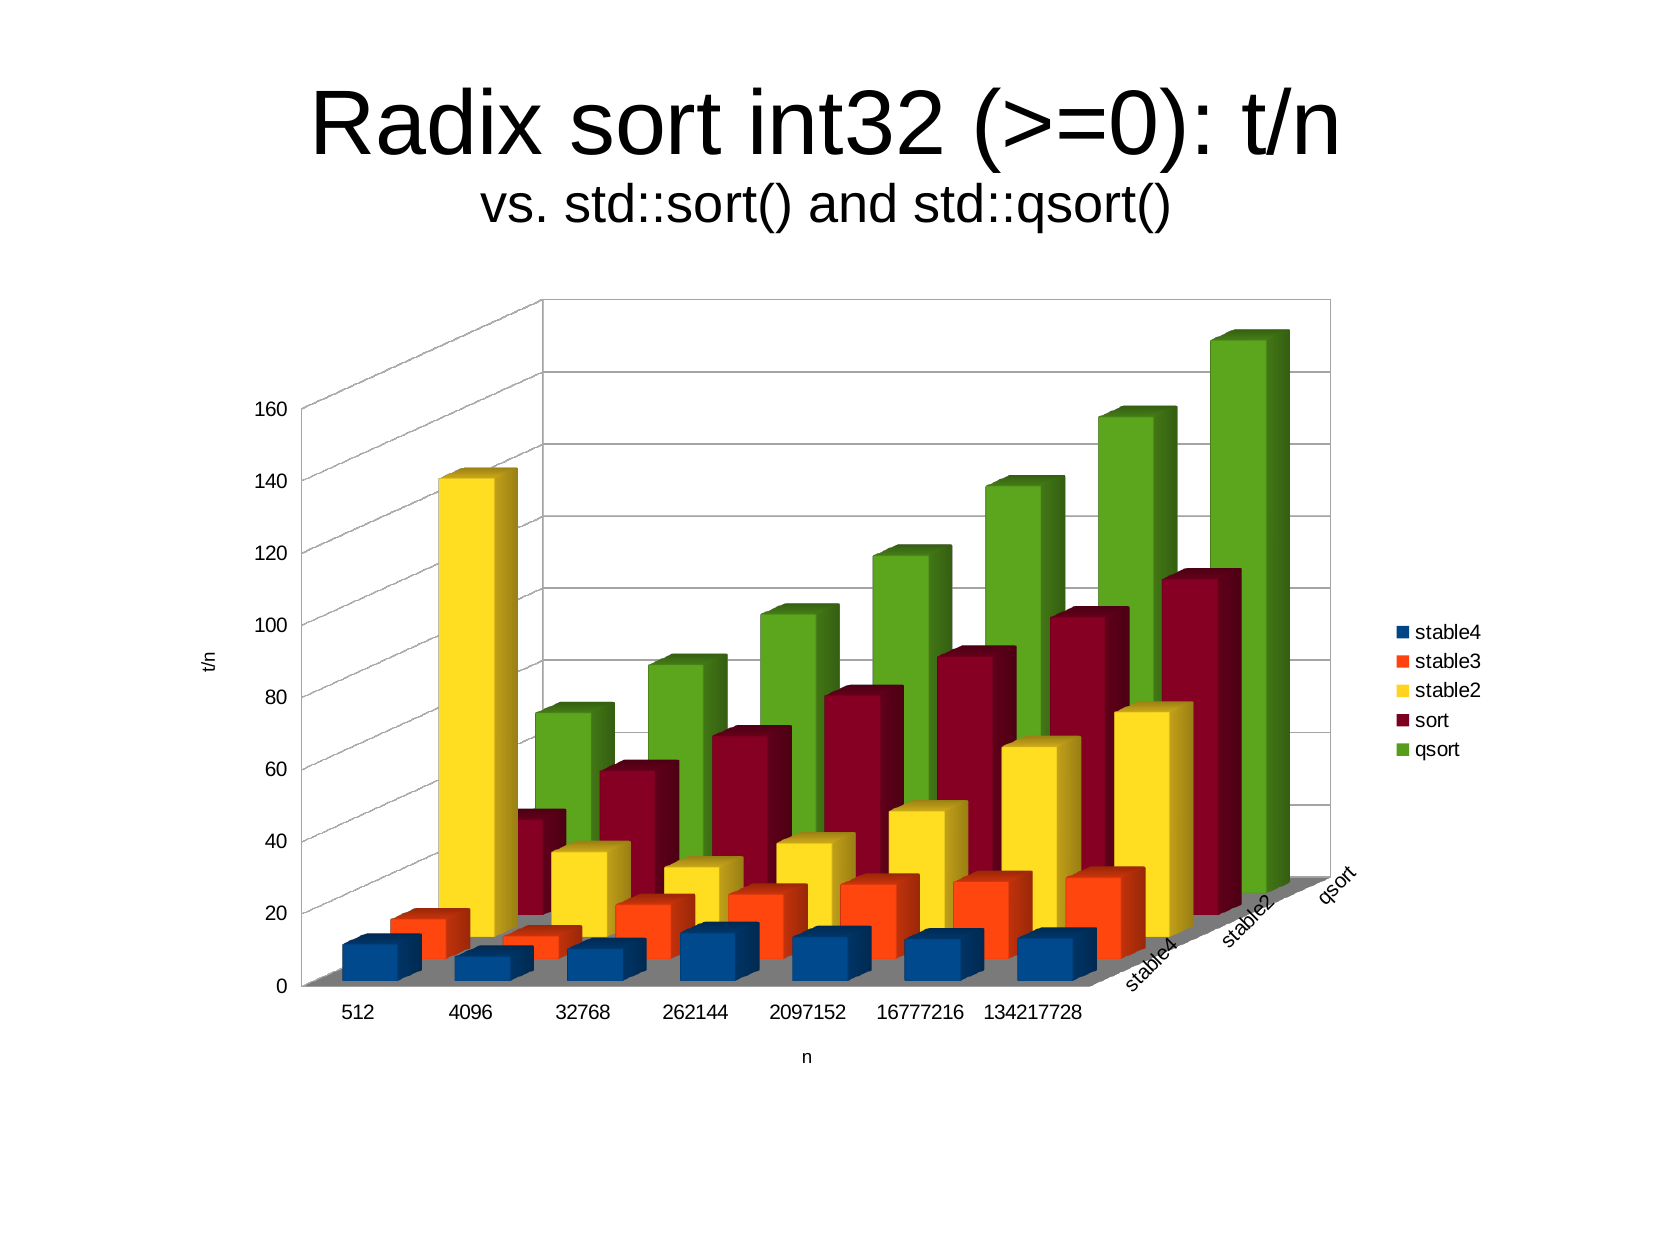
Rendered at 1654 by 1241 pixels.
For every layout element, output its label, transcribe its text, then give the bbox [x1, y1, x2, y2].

chart [165, 283, 1501, 1099]
title Radix sort int32 (>=0): t/n vs. std::sort() and std::qsort() [82, 49, 1571, 257]
